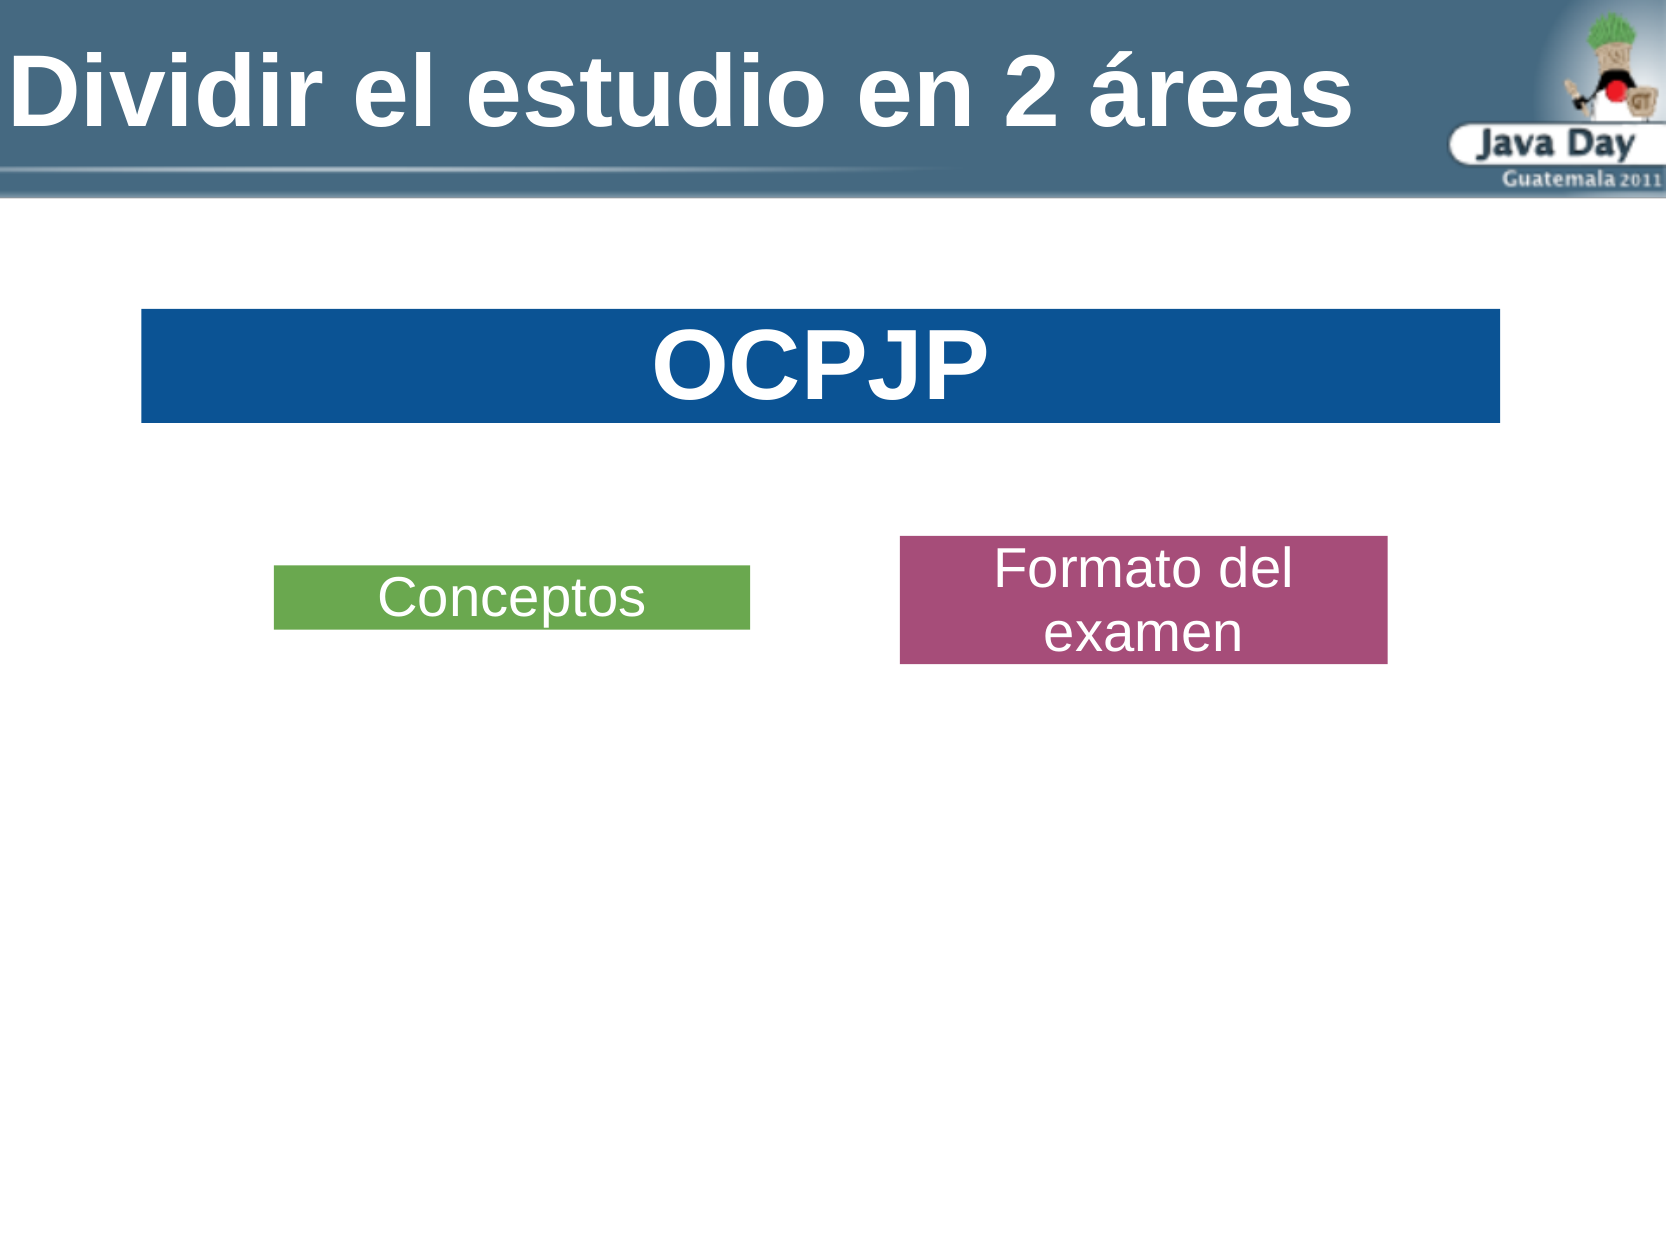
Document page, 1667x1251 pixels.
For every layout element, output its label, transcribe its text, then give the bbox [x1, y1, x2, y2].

text_box Dividir el estudio en 2 áreas [7, 33, 1502, 151]
text_box OCPJP [141, 308, 1501, 423]
text_box Conceptos [273, 565, 751, 630]
picture [0, 0, 1666, 200]
text_box Formato del examen [899, 535, 1388, 665]
